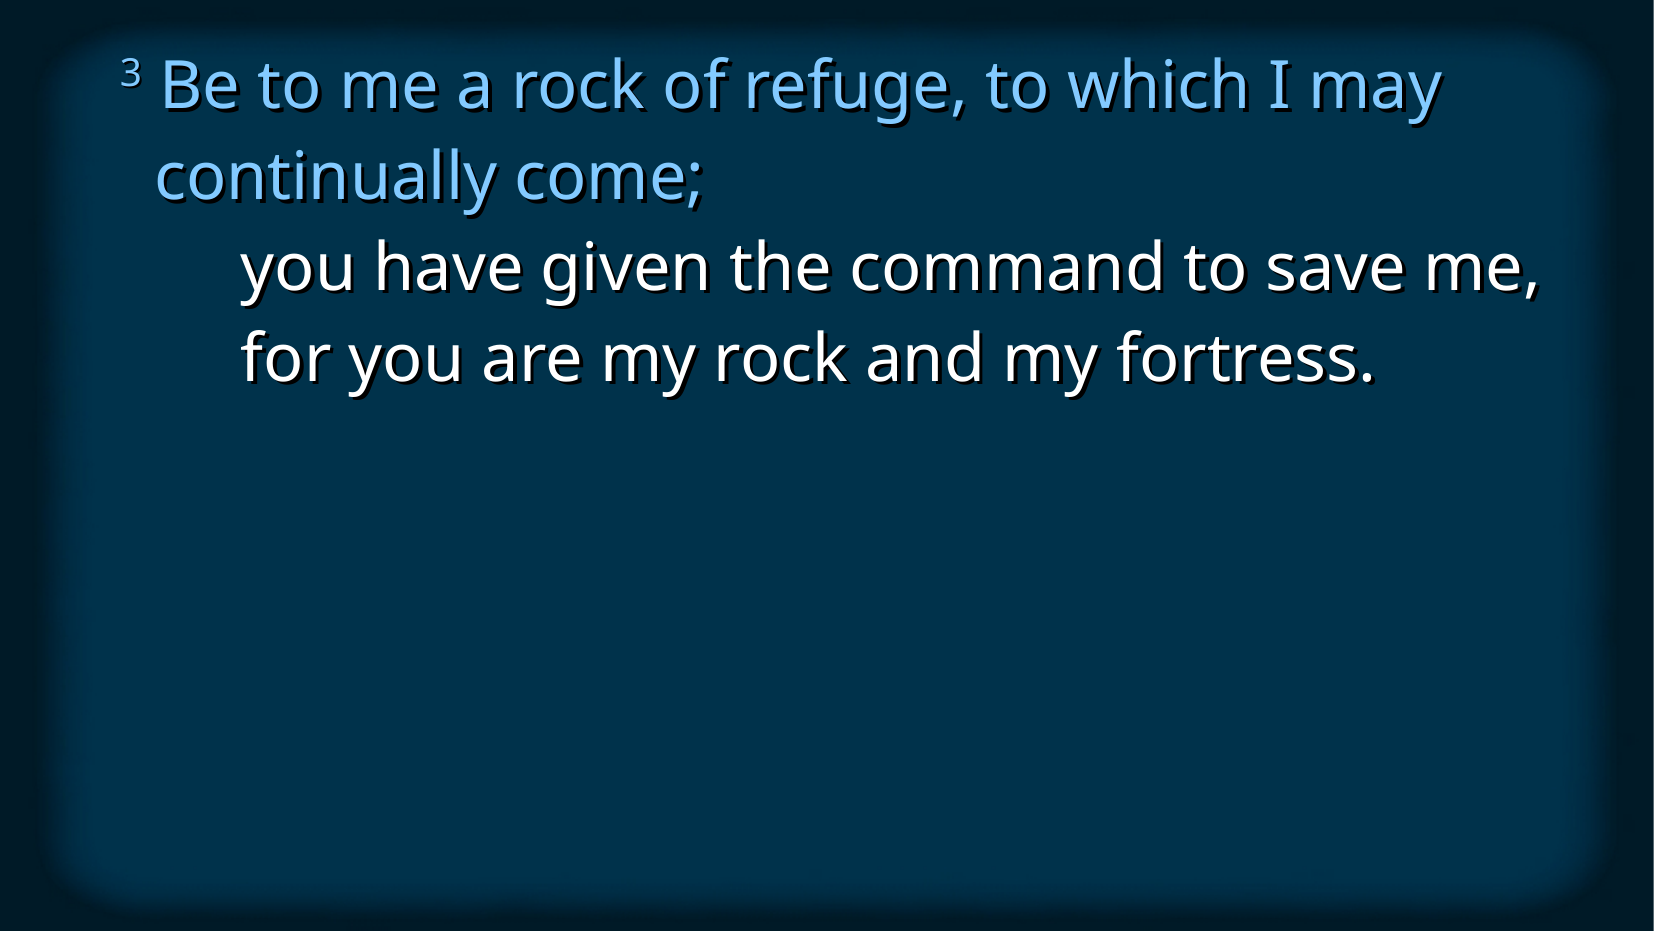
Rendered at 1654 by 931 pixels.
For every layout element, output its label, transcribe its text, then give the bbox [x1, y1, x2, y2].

text_box 3 Be to me a rock of refuge, to which I may continually come; you have given the command to save me, for you are my rock and my fortress. [105, 30, 1576, 400]
picture [0, 0, 1654, 931]
